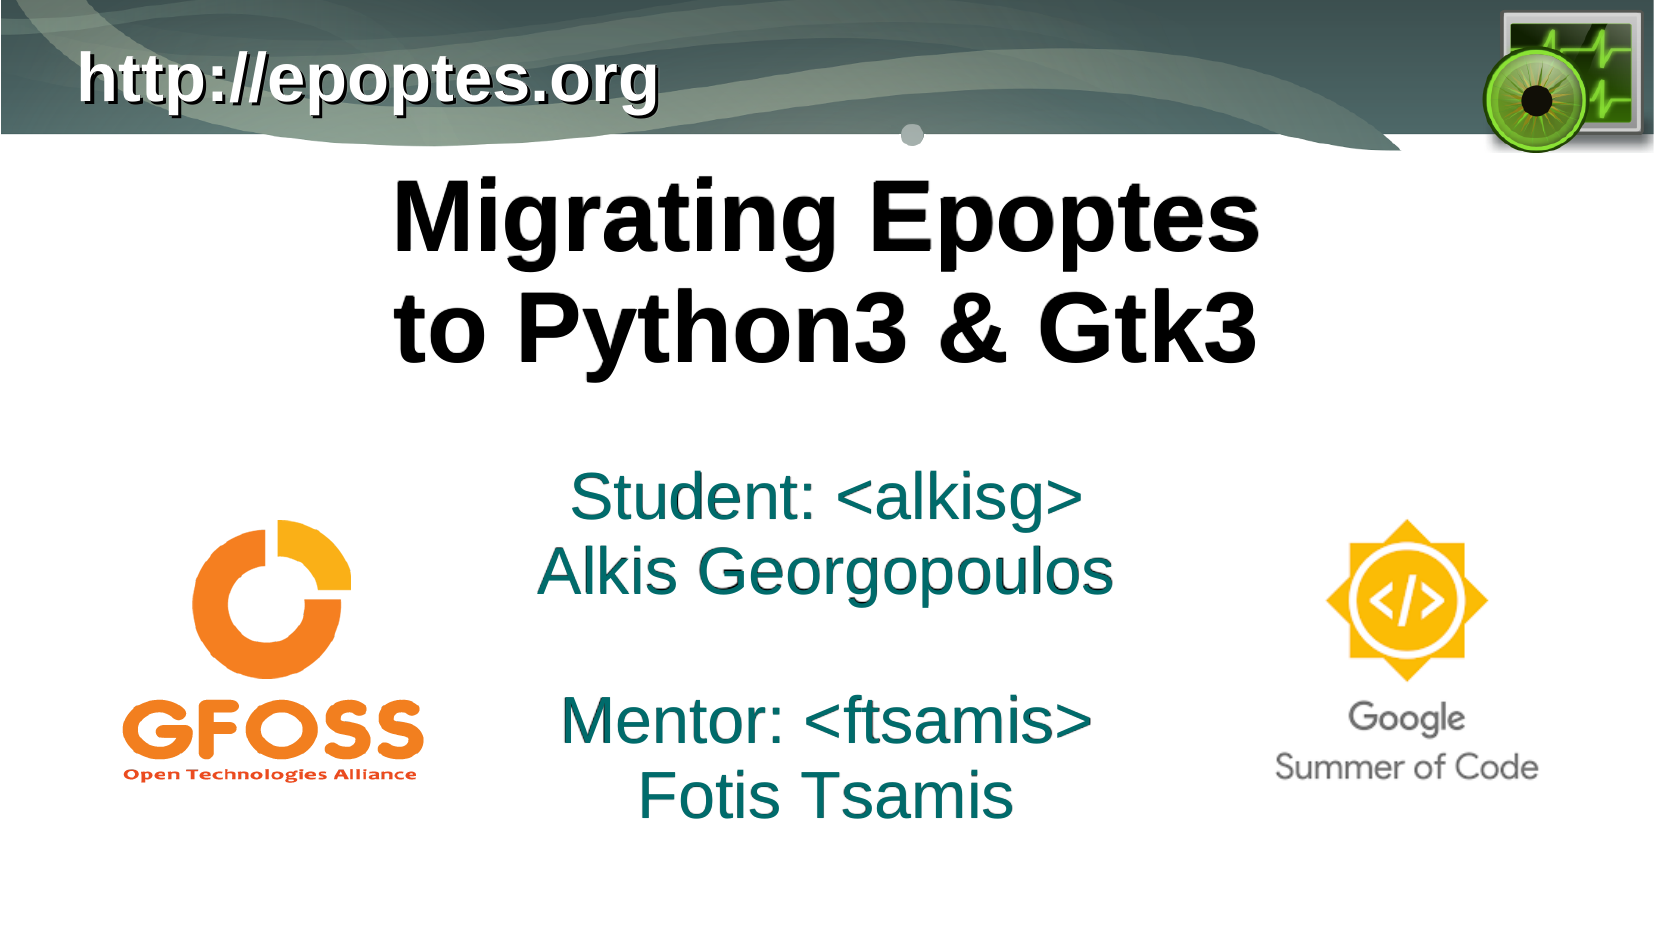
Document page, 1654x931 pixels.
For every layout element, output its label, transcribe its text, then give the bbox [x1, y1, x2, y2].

title http://epoptes.org [76, 0, 1565, 156]
subtitle Migrating Epoptes to Python3 & Gtk3 Student: <alkisg> Alkis Georgopoulos Mentor: <ftsamis> Fotis Tsamis [82, 160, 1571, 889]
picture [0, 0, 1654, 931]
